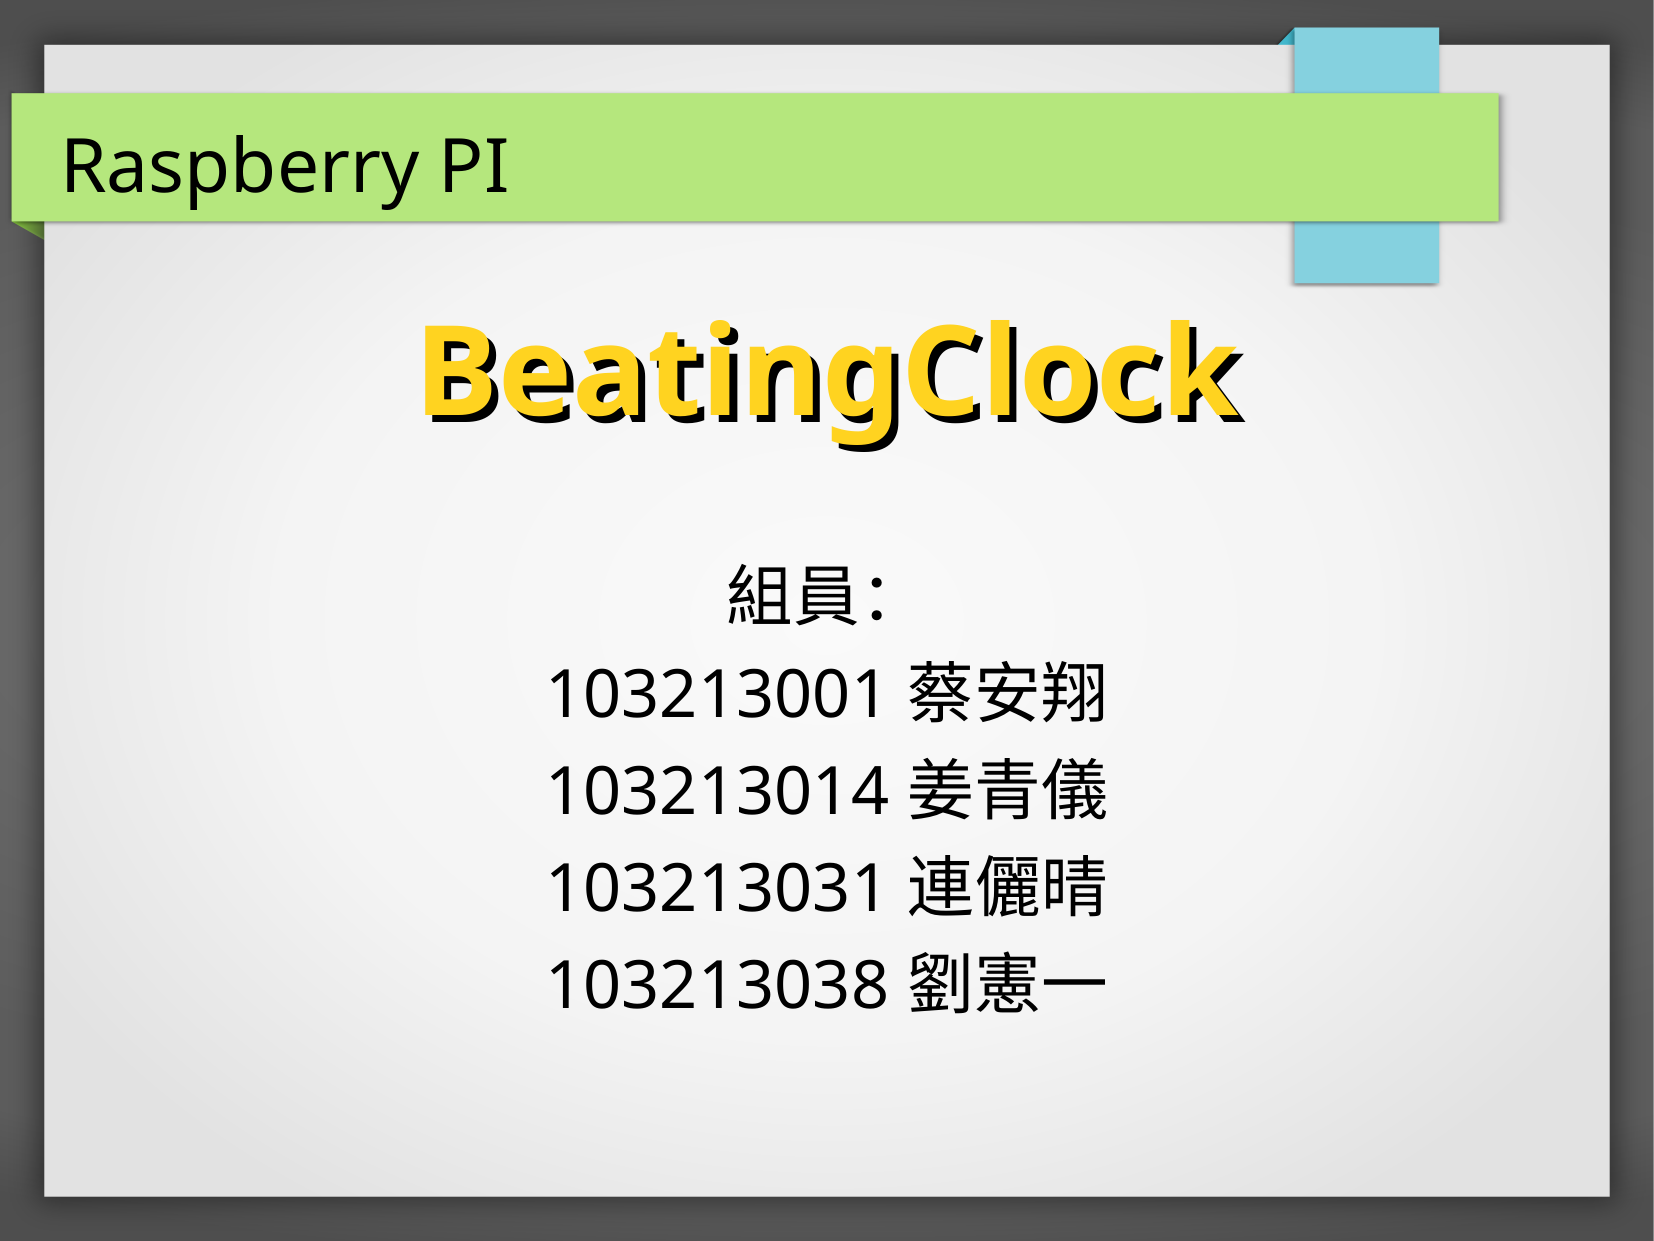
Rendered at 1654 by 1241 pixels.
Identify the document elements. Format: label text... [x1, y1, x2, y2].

title Raspberry PI [60, 60, 1549, 268]
subtitle BeatingClock 組員： 103213001蔡安翔 103213014姜青儀 103213031連儷晴 103213038劉憲一 [82, 295, 1571, 1015]
picture [0, 0, 1654, 1241]
